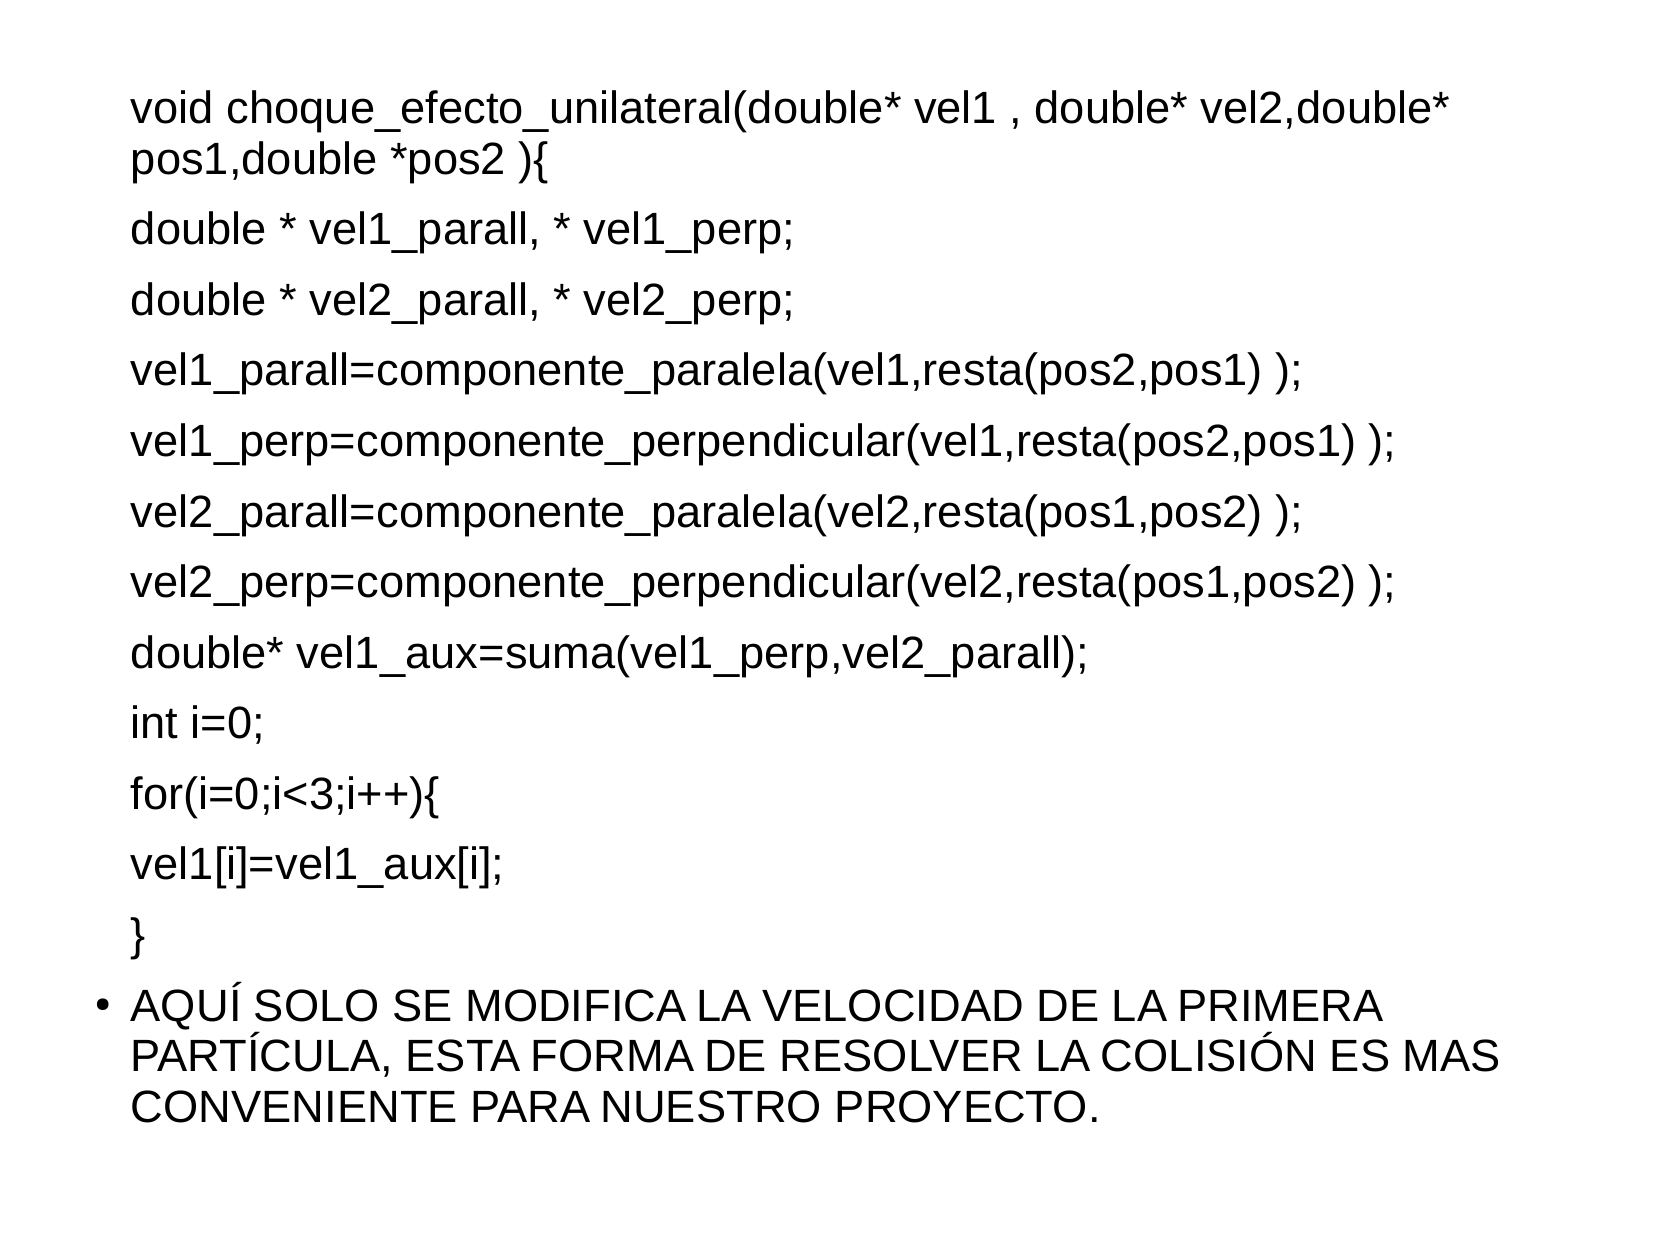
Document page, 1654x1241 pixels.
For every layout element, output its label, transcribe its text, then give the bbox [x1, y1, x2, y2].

list void choque_efecto_unilateral(double* vel1 , double* vel2,double* pos1,double *pos2 ){ double * vel1_parall, * vel1_perp; double * vel2_parall, * vel2_perp; vel1_parall=componente_paralela(vel1,resta(pos2,pos1) ); vel1_perp=componente_perpendicular(vel1,resta(pos2,pos1) ); vel2_parall=componente_paralela(vel2,resta(pos1,pos2) ); vel2_perp=componente_perpendicular(vel2,resta(pos1,pos2) ); double* vel1_aux=suma(vel1_perp,vel2_parall); int i=0; for(i=0;i<3;i++){ vel1[i]=vel1_aux[i]; } AQUÍ SOLO SE MODIFICA LA VELOCIDAD DE LA PRIMERA PARTÍCULA, ESTA FORMA DE RESOLVER LA COLISIÓN ES MAS CONVENIENTE PARA NUESTRO PROYECTO. [82, 82, 1571, 1134]
